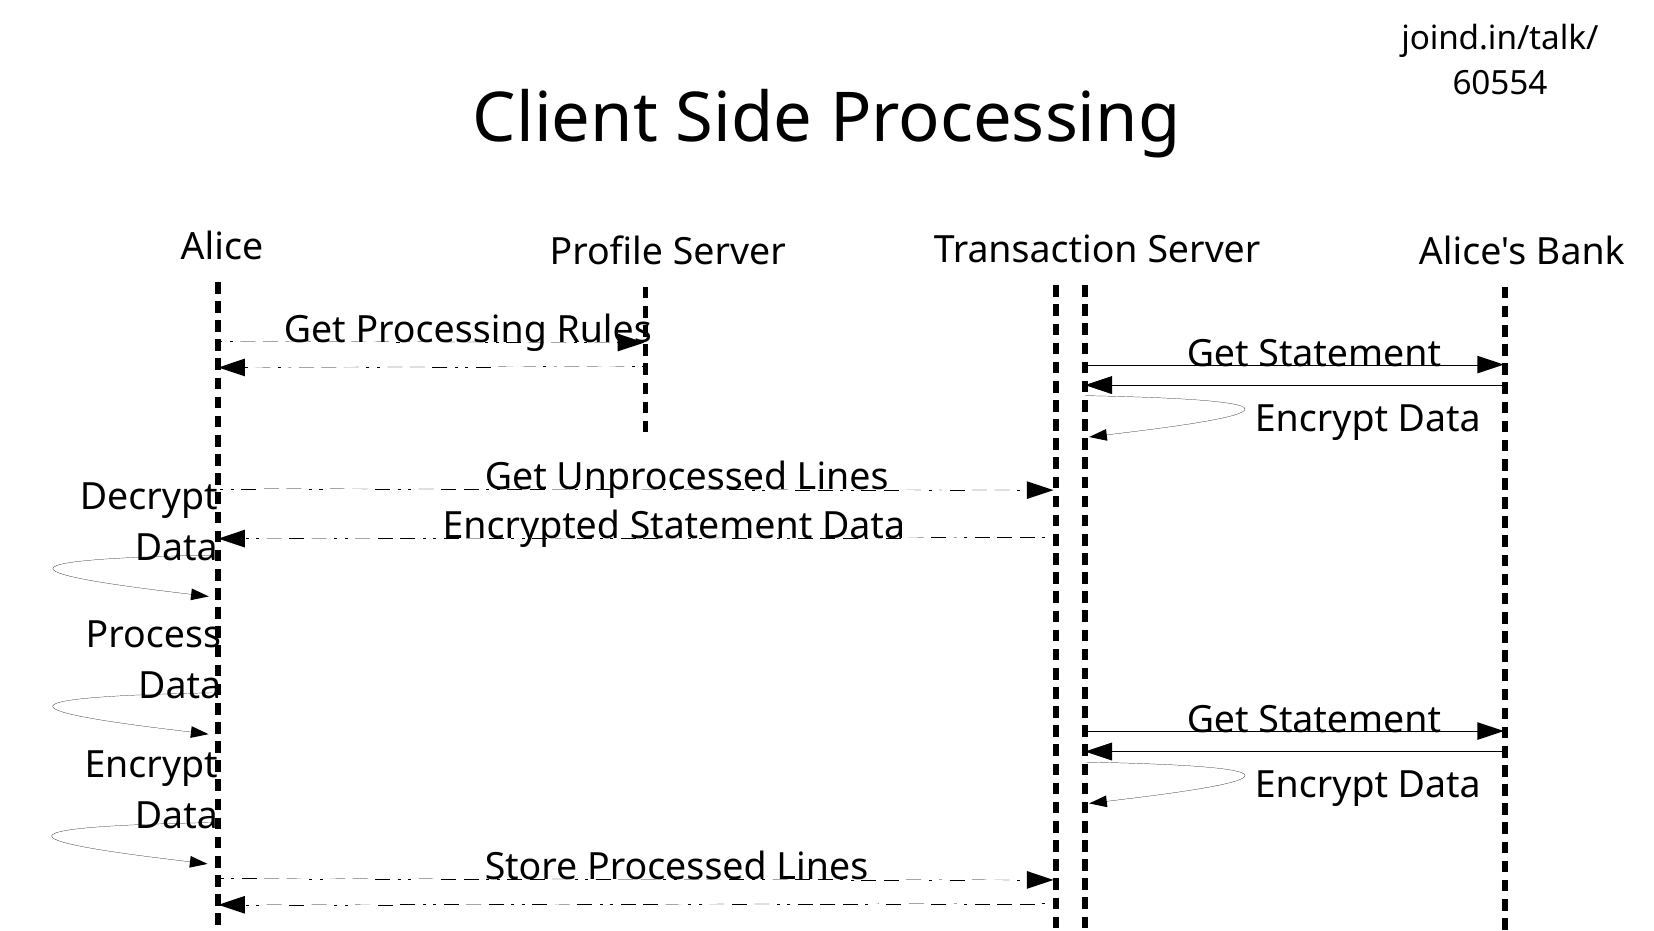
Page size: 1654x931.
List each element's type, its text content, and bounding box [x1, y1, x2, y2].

text_box Get Statement [1172, 318, 1419, 377]
title Client Side Processing [82, 37, 1571, 193]
text_box Transaction Server [919, 215, 1221, 274]
text_box Profile Server [534, 216, 758, 275]
text_box Get Statement [1172, 685, 1419, 743]
text_box Encrypt Data [69, 729, 300, 837]
text_box Alice's Bank [1404, 216, 1607, 275]
text_box Encrypted Statement Data [428, 491, 846, 550]
text_box Alice [165, 212, 271, 271]
text_box Process Data [70, 600, 301, 707]
text_box Get Unprocessed Lines [469, 442, 839, 491]
text_box Decrypt Data [65, 462, 295, 569]
text_box Encrypt Data [1240, 750, 1463, 857]
text_box Encrypt Data [1240, 383, 1463, 491]
text_box Store Processed Lines [470, 832, 828, 891]
text_box Get Processing Rules [269, 295, 627, 353]
